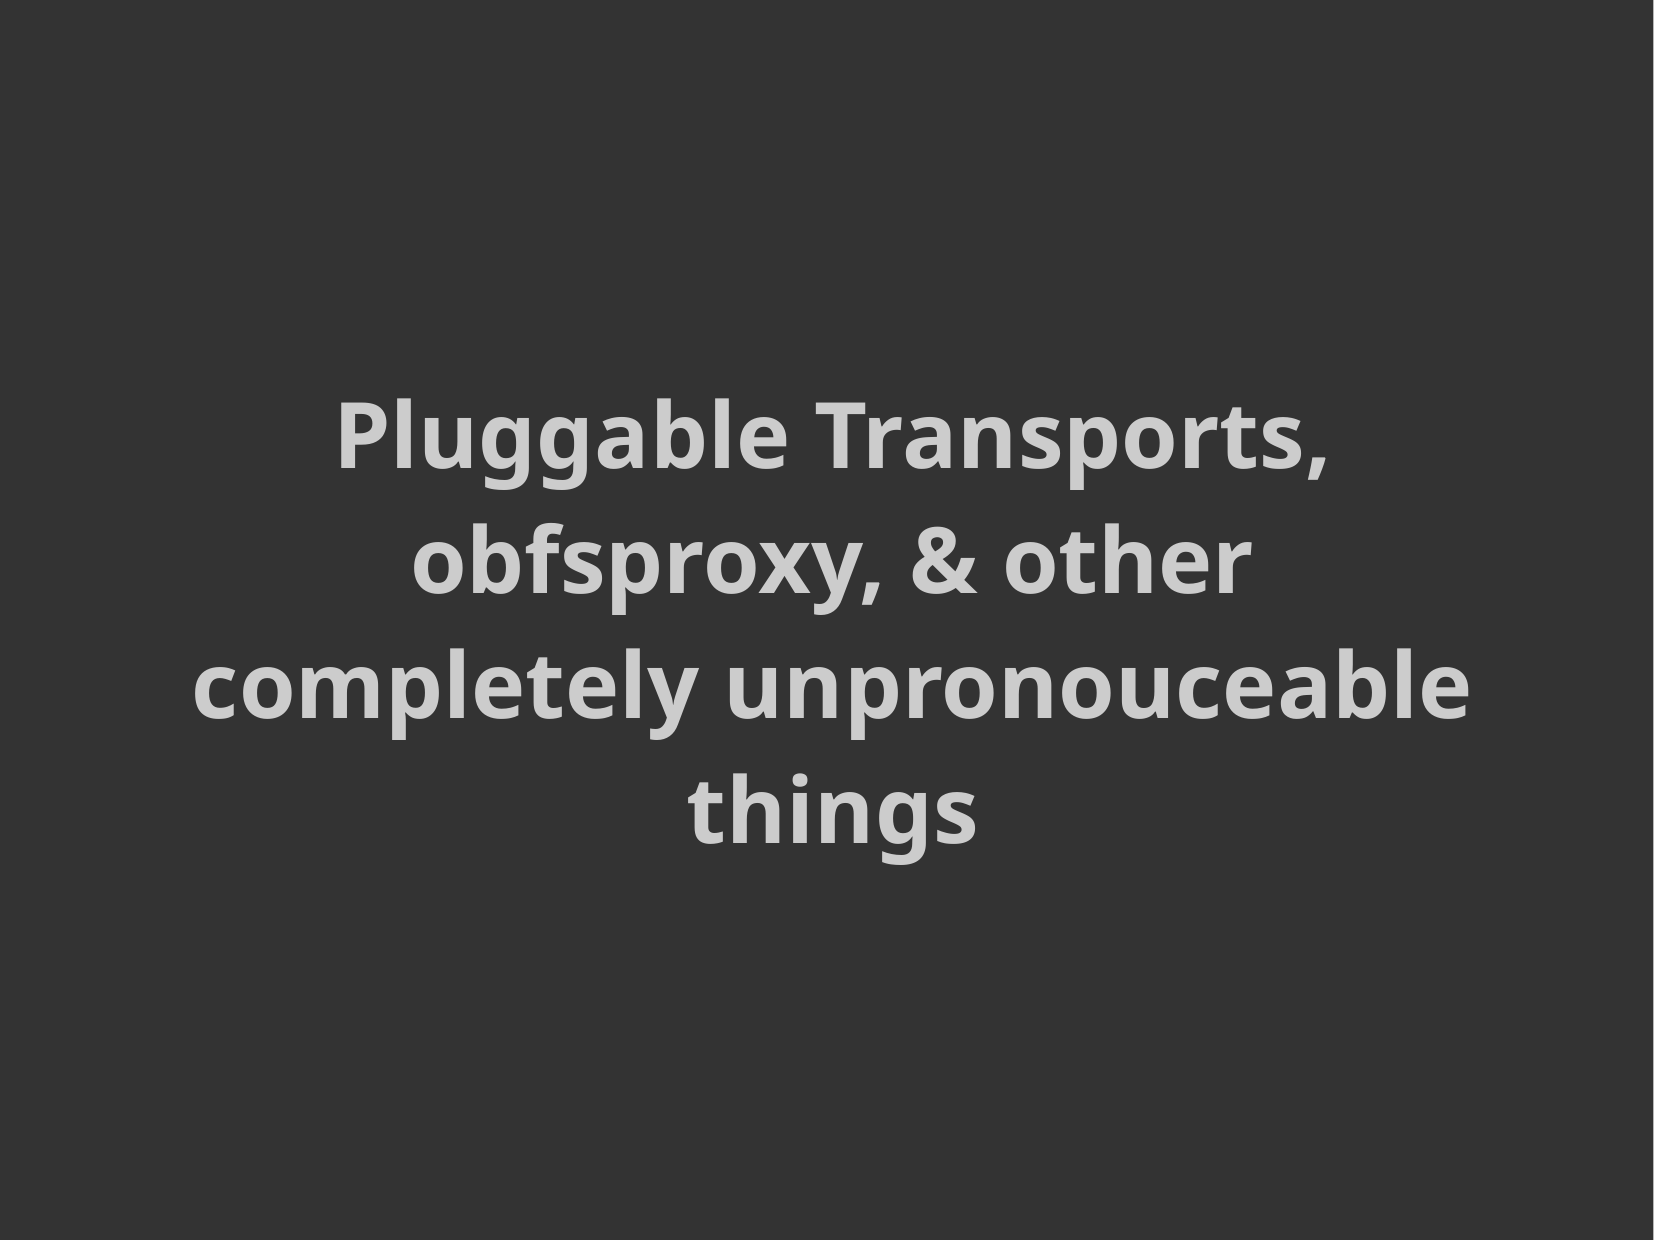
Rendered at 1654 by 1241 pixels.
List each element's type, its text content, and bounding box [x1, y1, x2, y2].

title Pluggable Transports, obfsproxy, & other completely unpronouceable things [153, 406, 1512, 835]
